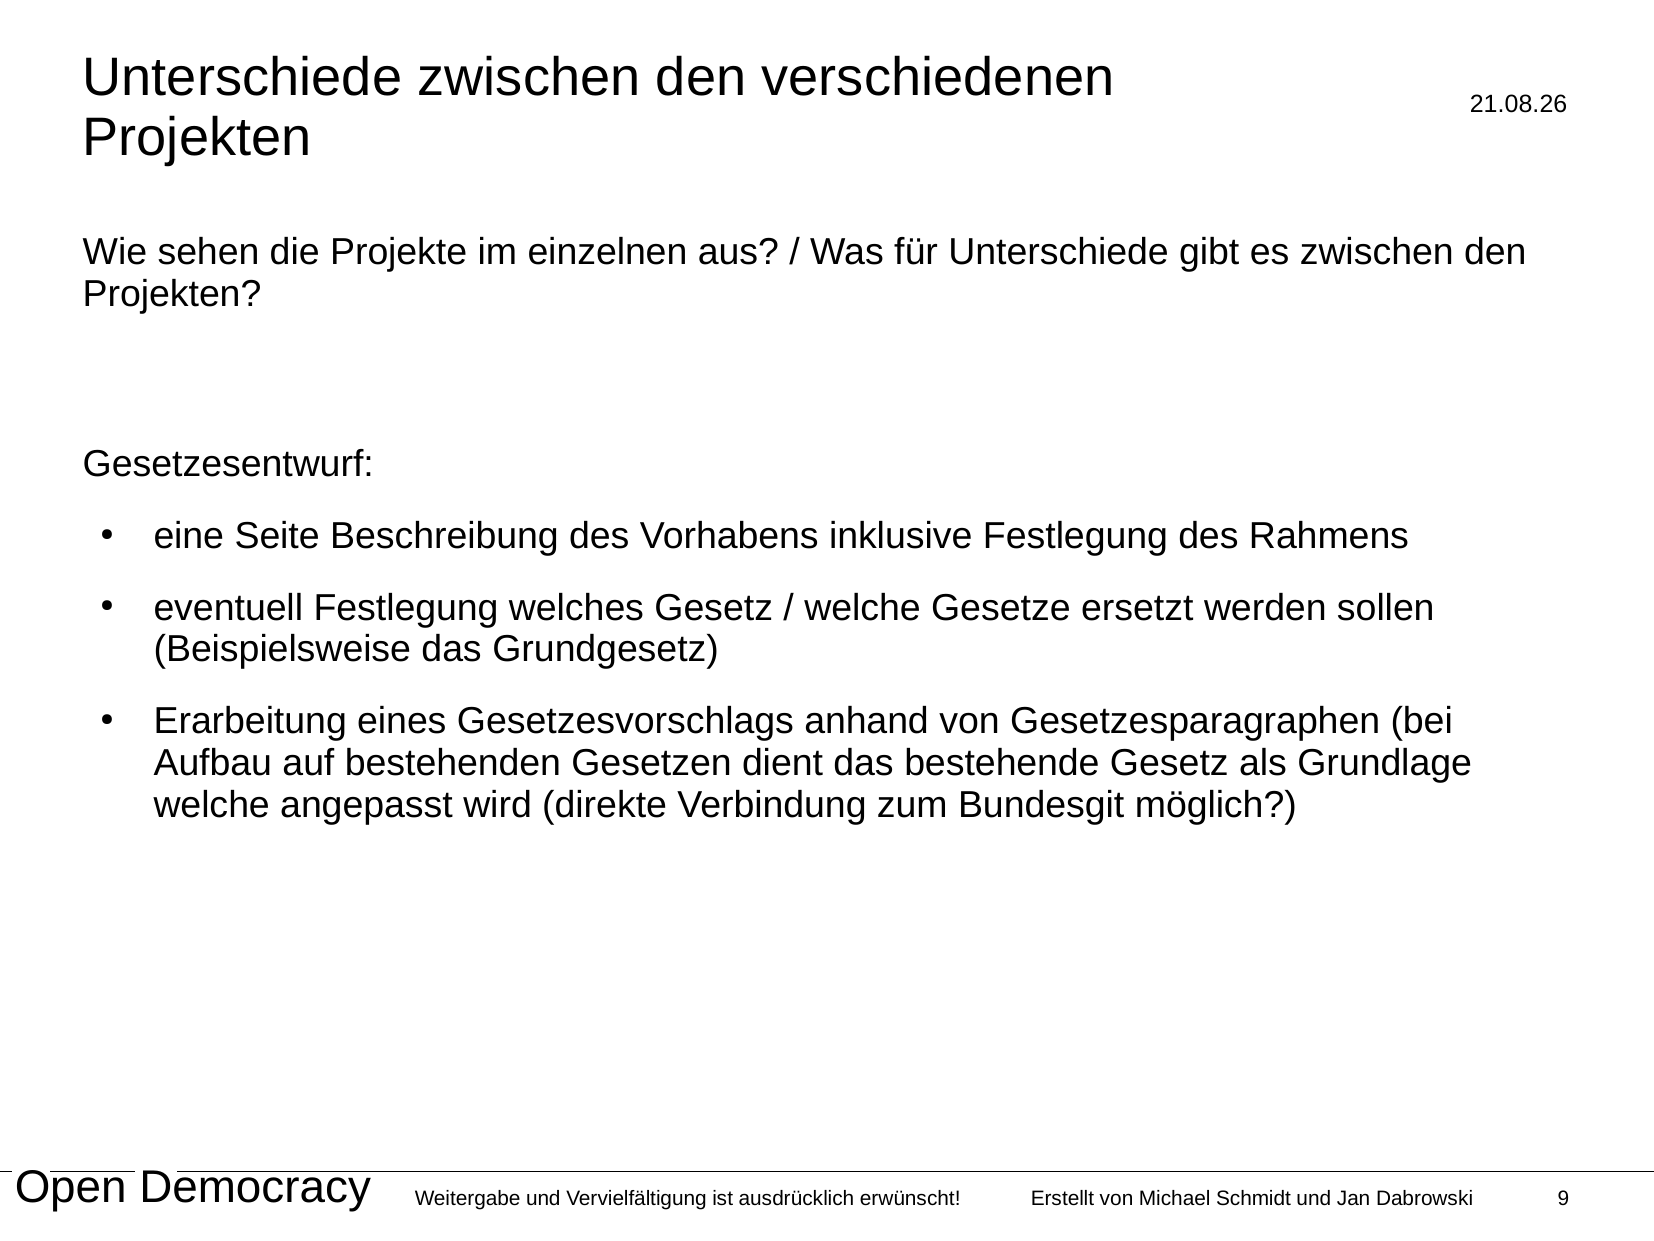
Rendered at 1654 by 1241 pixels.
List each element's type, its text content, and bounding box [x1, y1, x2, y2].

title Unterschiede zwischen den verschiedenen Projekten [82, 46, 1359, 168]
list Wie sehen die Projekte im einzelnen aus? / Was für Unterschiede gibt es zwischen den Projekten? [82, 230, 1571, 442]
list Gesetzesentwurf: eine Seite Beschreibung des Vorhabens inklusive Festlegung des Rahmens eventuell Festlegung welches Gesetz / welche Gesetze ersetzt werden sollen (Beispielsweise das Grundgesetz) Erarbeitung eines Gesetzesvorschlags anhand von Gesetzesparagraphen (bei Aufbau auf bestehenden Gesetzen dient das bestehende Gesetz als Grundlage welche angepasst wird (direkte Verbindung zum Bundesgit möglich?) [82, 442, 1571, 1126]
